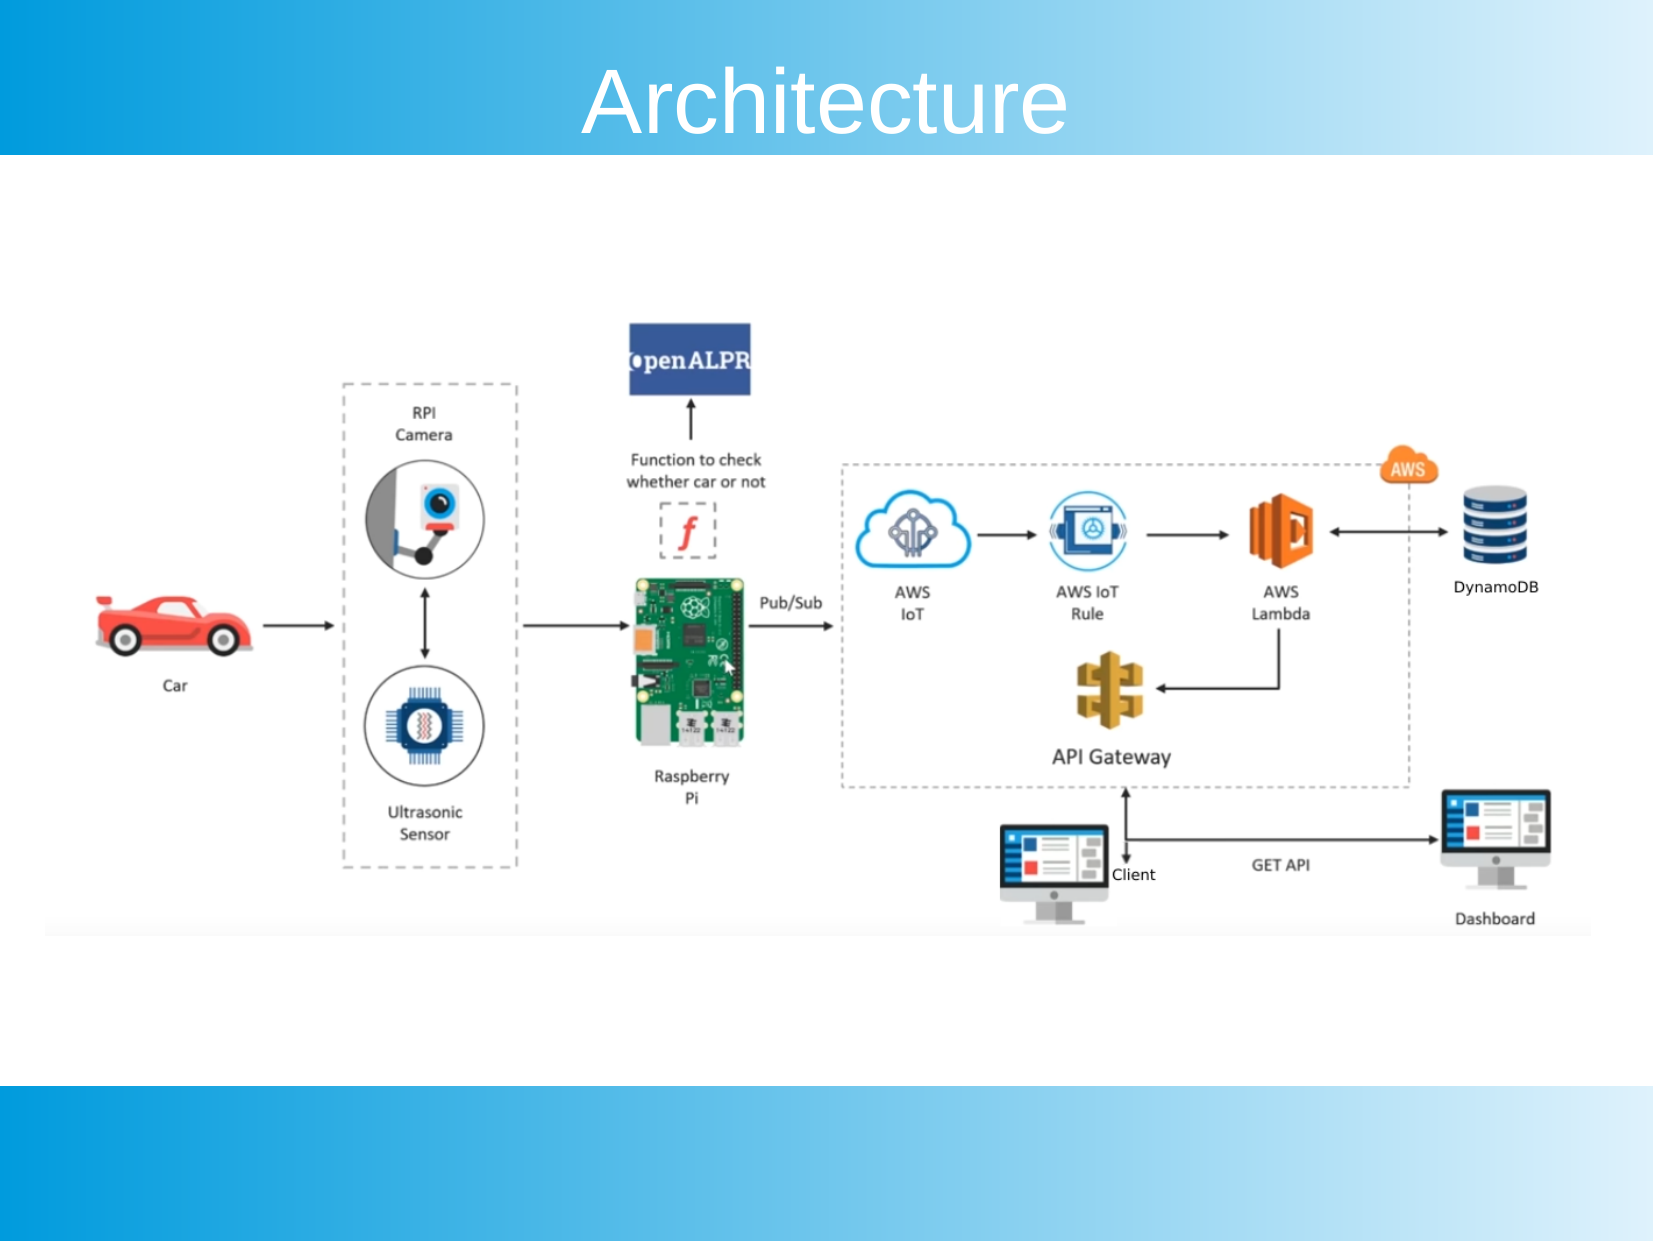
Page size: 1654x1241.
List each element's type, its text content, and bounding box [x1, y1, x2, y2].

picture [45, 299, 1591, 936]
title Architecture [82, 49, 1571, 155]
